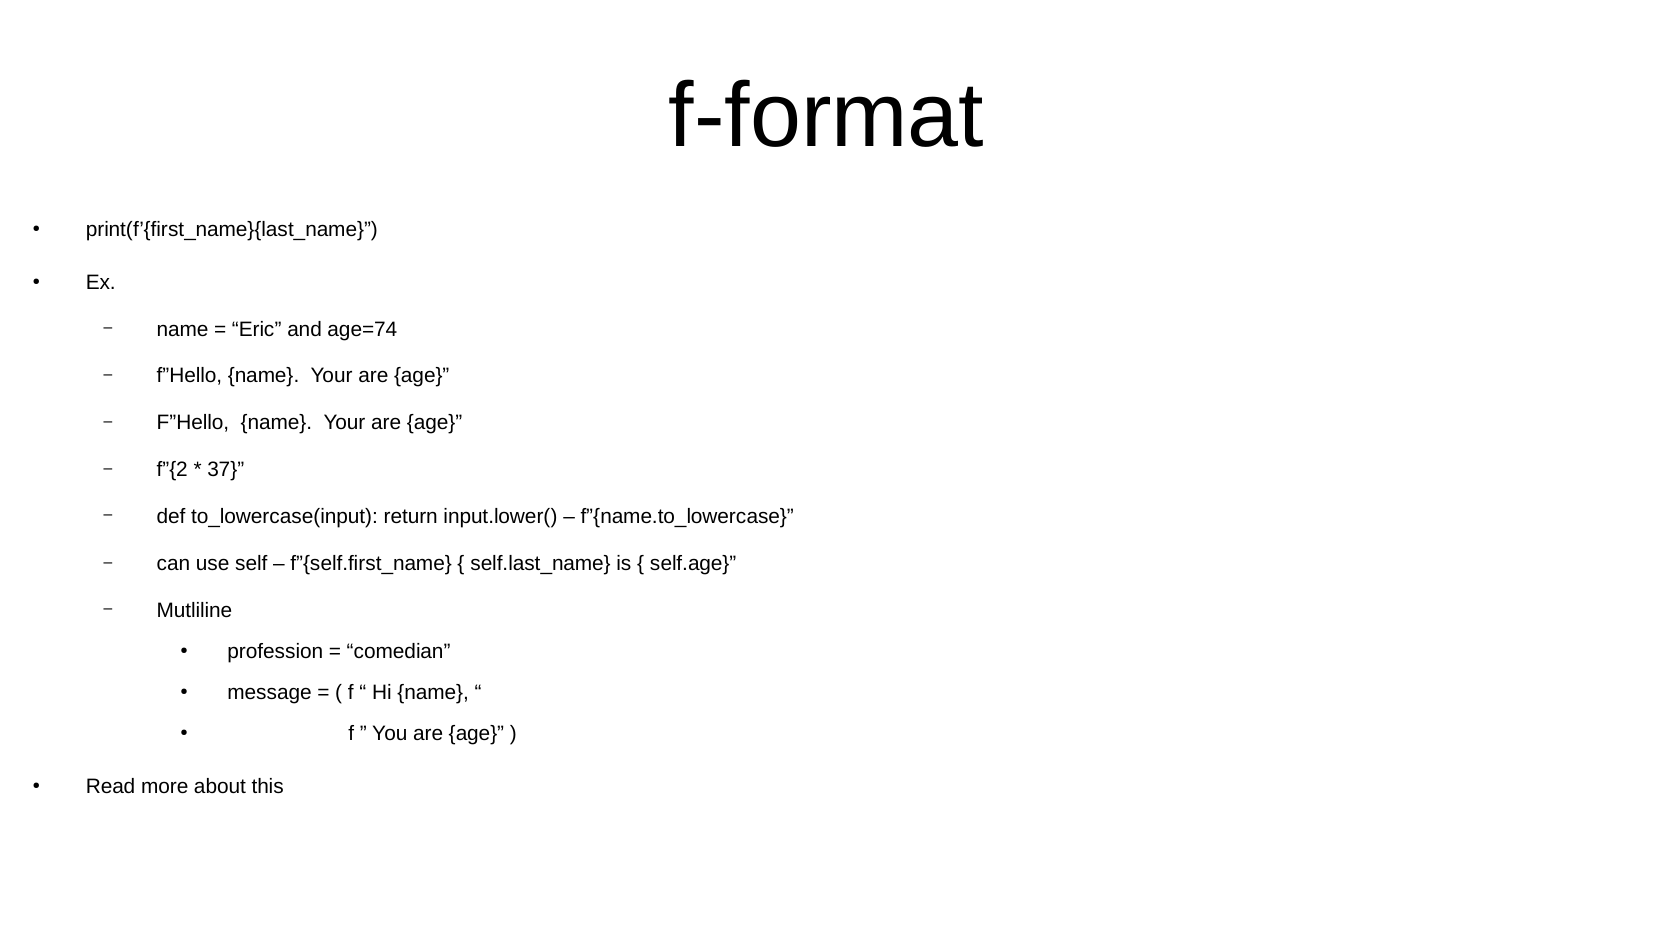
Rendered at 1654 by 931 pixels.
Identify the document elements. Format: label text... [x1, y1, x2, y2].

list print(f’{first_name}{last_name}”) Ex. name = “Eric” and age=74 f”Hello, {name}. Your are {age}” F”Hello, {name}. Your are {age}” f”{2 * 37}” def to_lowercase(input): return input.lower() – f”{name.to_lowercase}” can use self – f”{self.first_name} { self.last_name} is { self.age}” Mutliline profession = “comedian” message = ( f “ Hi {name}, “ f ” You are {age}” ) Read more about this [15, 217, 1571, 886]
title f-format [82, 37, 1571, 193]
